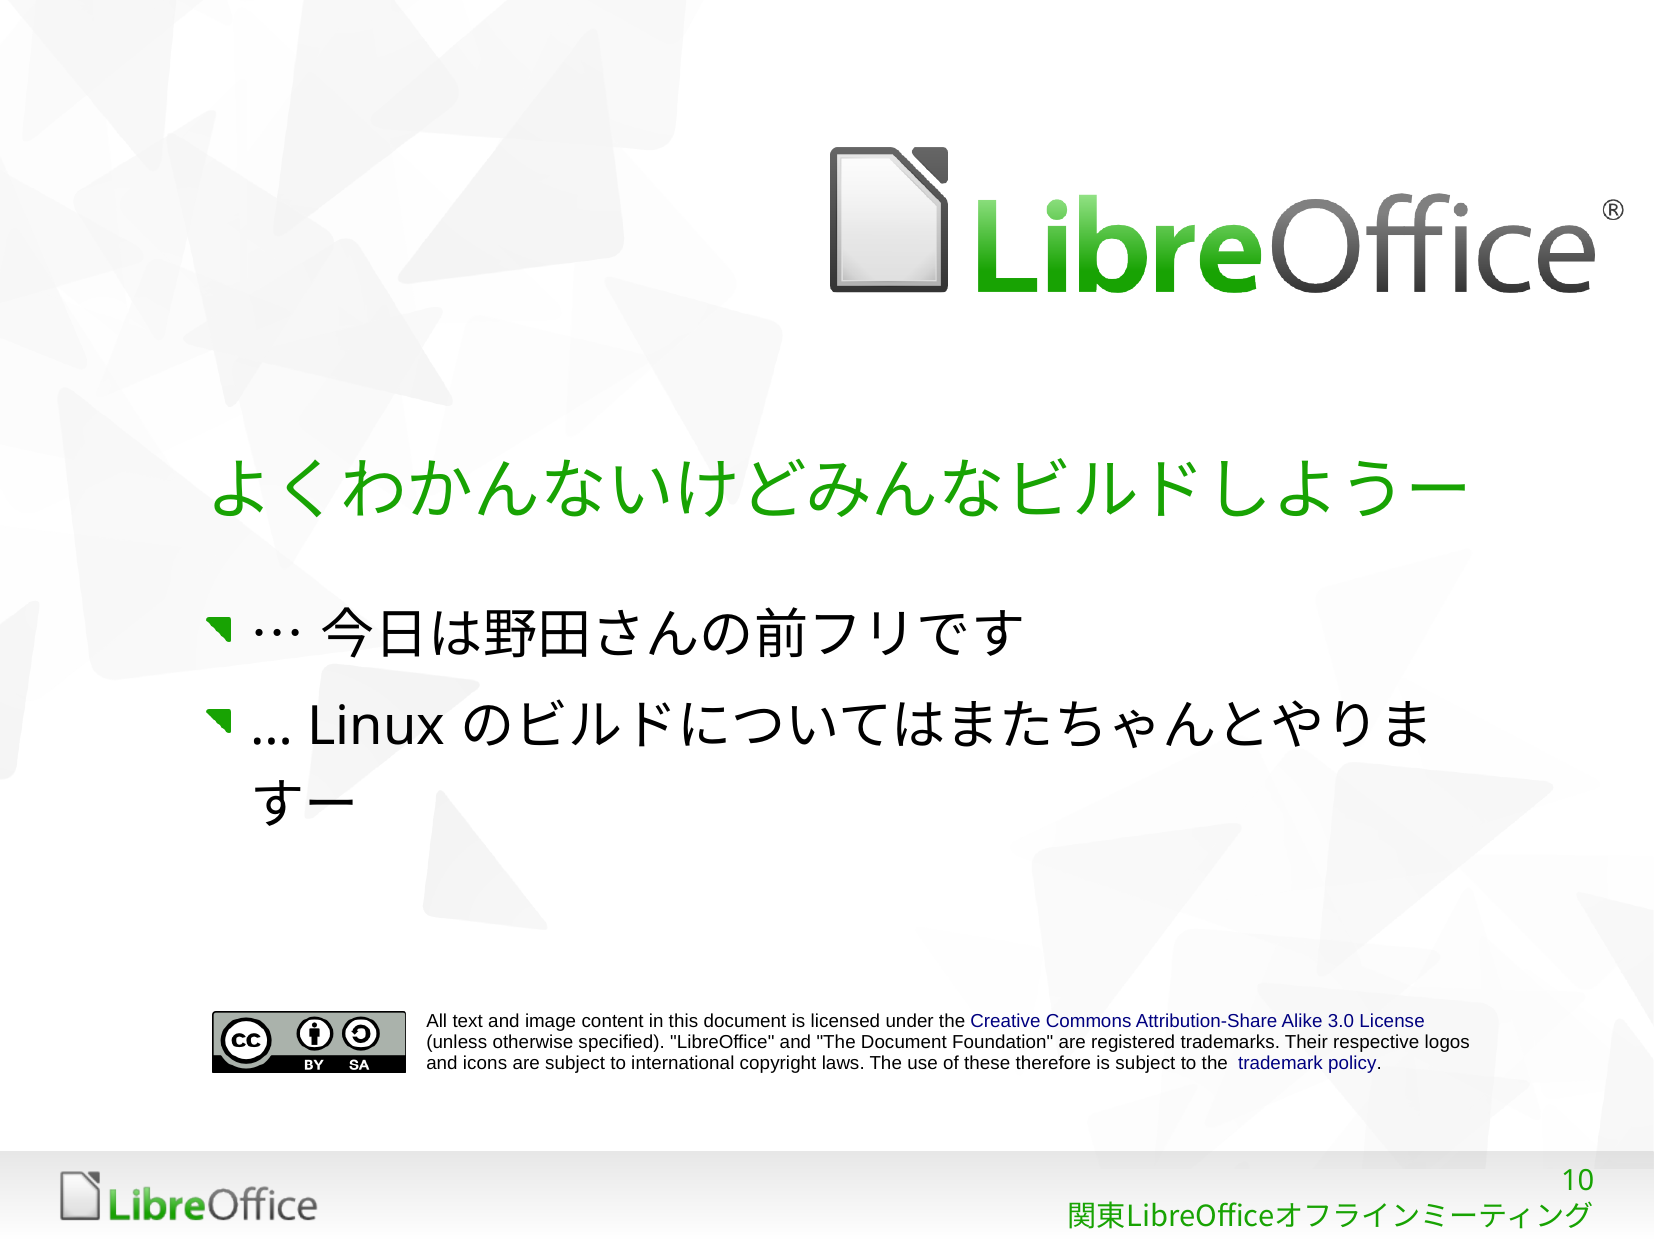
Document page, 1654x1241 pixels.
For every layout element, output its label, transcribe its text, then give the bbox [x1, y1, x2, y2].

title よくわかんないけどみんなビルドしようー [206, 395, 1477, 573]
picture [0, 0, 1654, 930]
list …今日は野田さんの前フリです … Linuxのビルドについてはまたちゃんとやりますー [206, 590, 1477, 1241]
picture [915, 548, 1654, 1169]
picture [41, 1152, 206, 1240]
